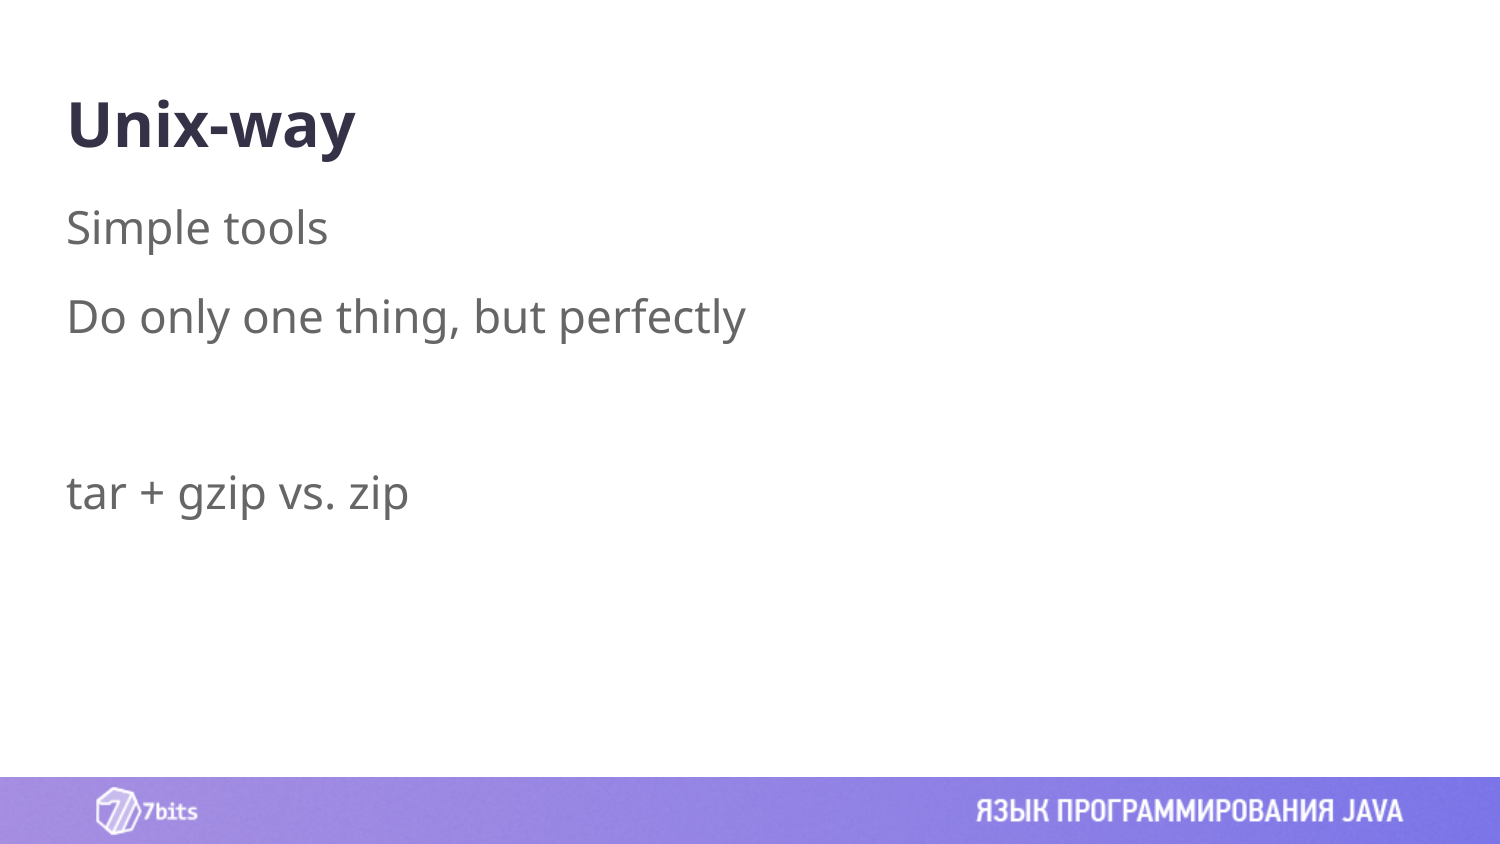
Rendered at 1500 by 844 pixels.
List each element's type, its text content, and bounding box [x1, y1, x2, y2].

list Simple tools Do only one thing, but perfectly tar + gzip vs. zip [51, 184, 1449, 745]
title Unix-way [51, 69, 1449, 164]
picture [0, 777, 1500, 844]
